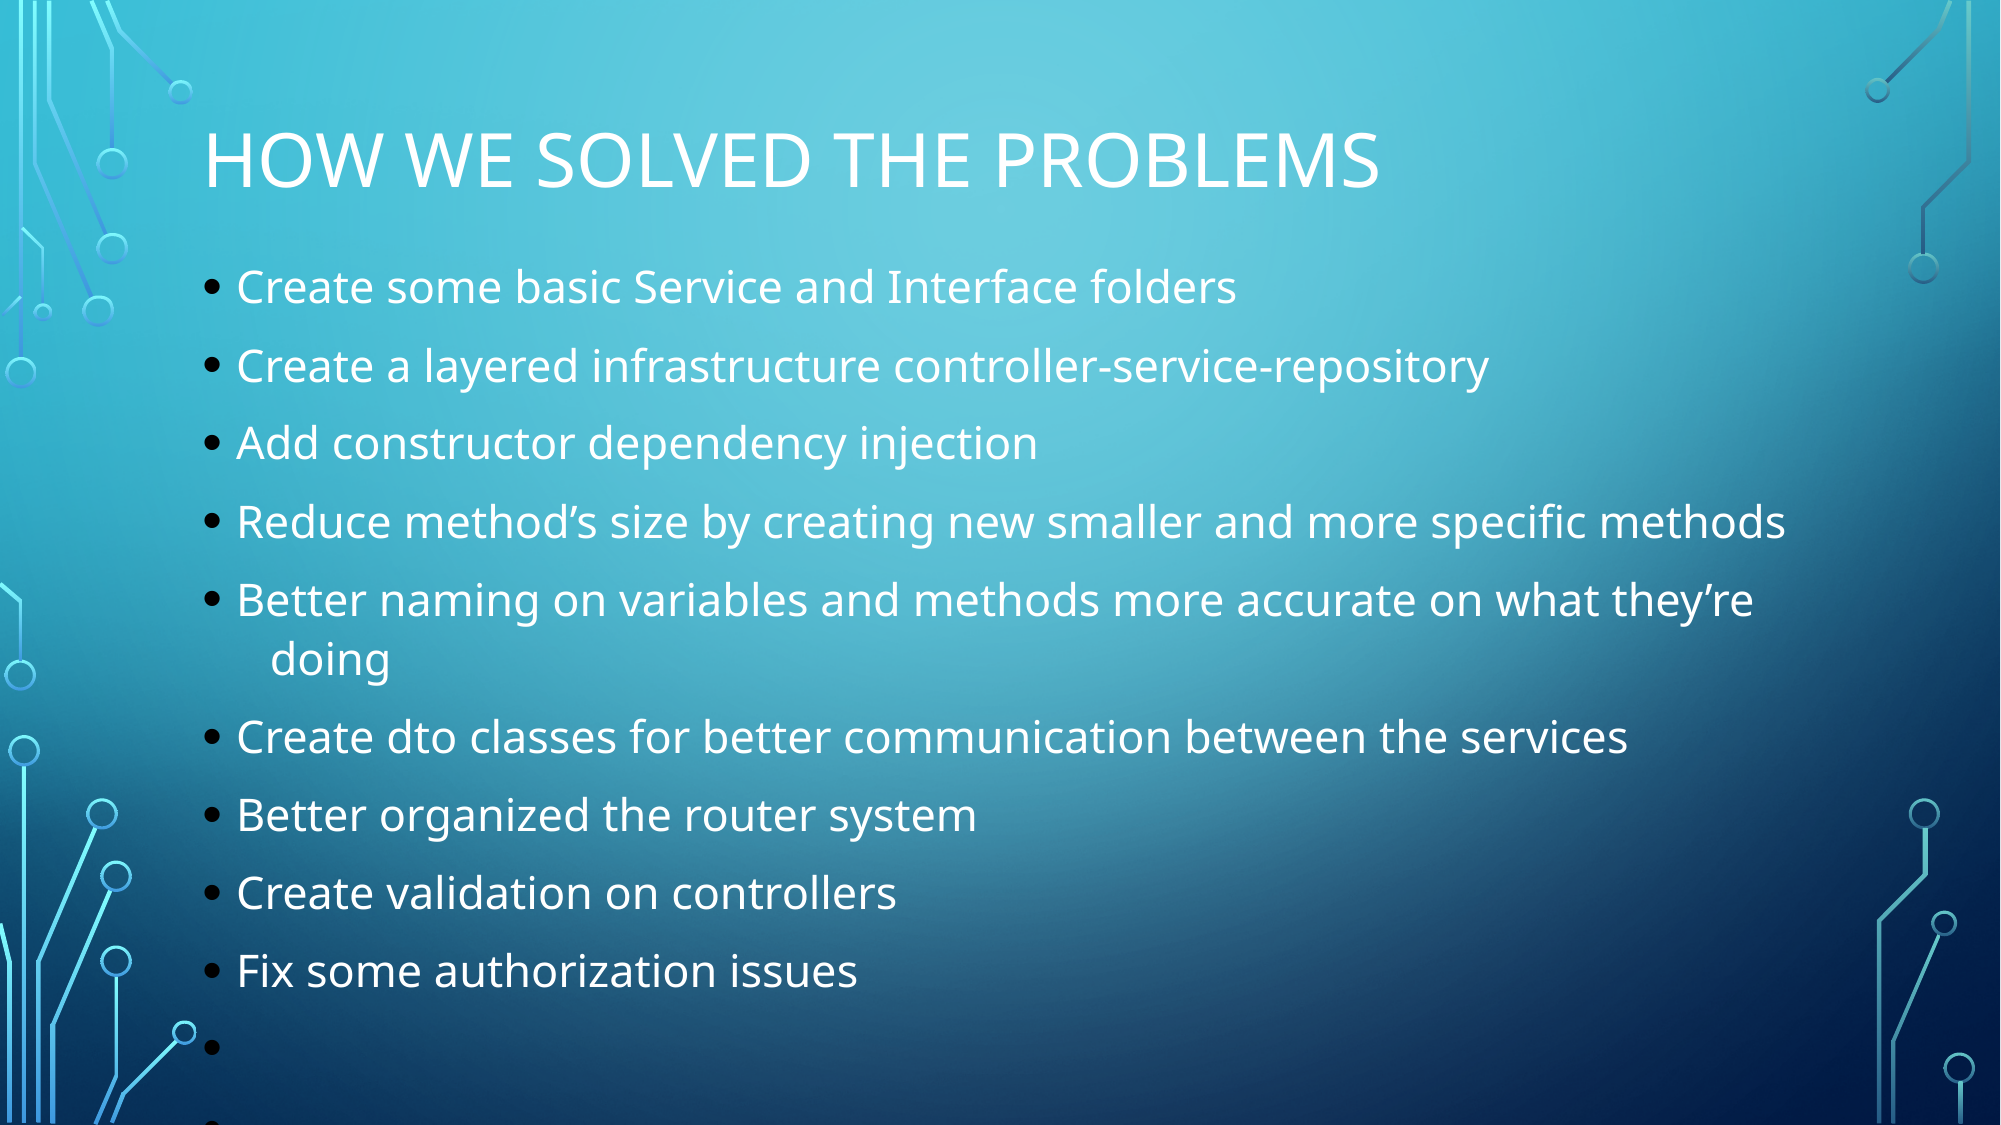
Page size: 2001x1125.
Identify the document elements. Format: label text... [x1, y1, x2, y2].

title How we solved the problems [187, 101, 1813, 225]
list Create some basic Service and Interface folders Create a layered infrastructure controller-service-repository Add constructor dependency injection Reduce method’s size by creating new smaller and more specific methods Better naming on variables and methods more accurate on what they’re doing Create dto classes for better communication between the services Better organized the router system Create validation on controllers Fix some authorization issues [187, 246, 1813, 1065]
